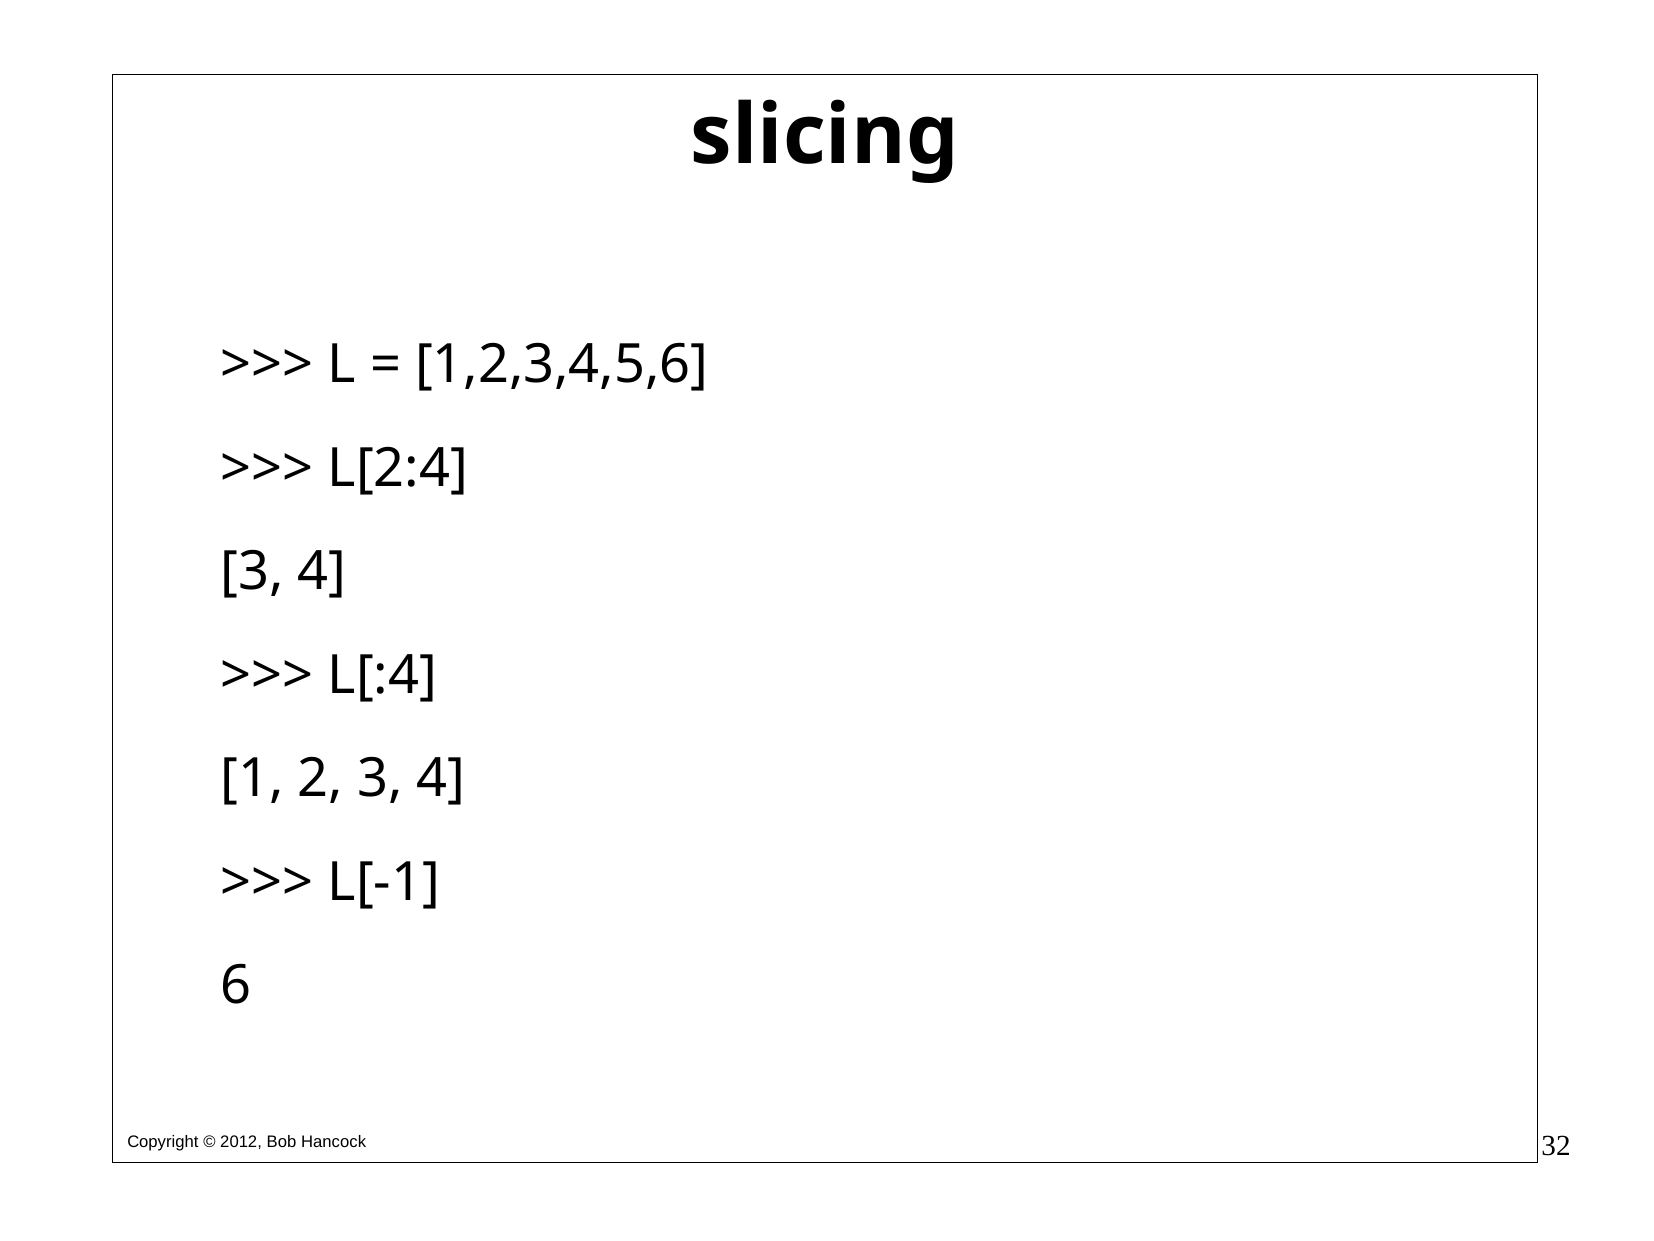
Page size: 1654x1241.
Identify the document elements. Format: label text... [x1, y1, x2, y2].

title slicing [112, 75, 1538, 188]
text_box Copyright © 2012, Bob Hancock [112, 1125, 382, 1159]
list >>> L = [1,2,3,4,5,6] >>> L[2:4] [3, 4] >>> L[:4] [1, 2, 3, 4] >>> L[-1] 6 [150, 250, 1501, 1114]
